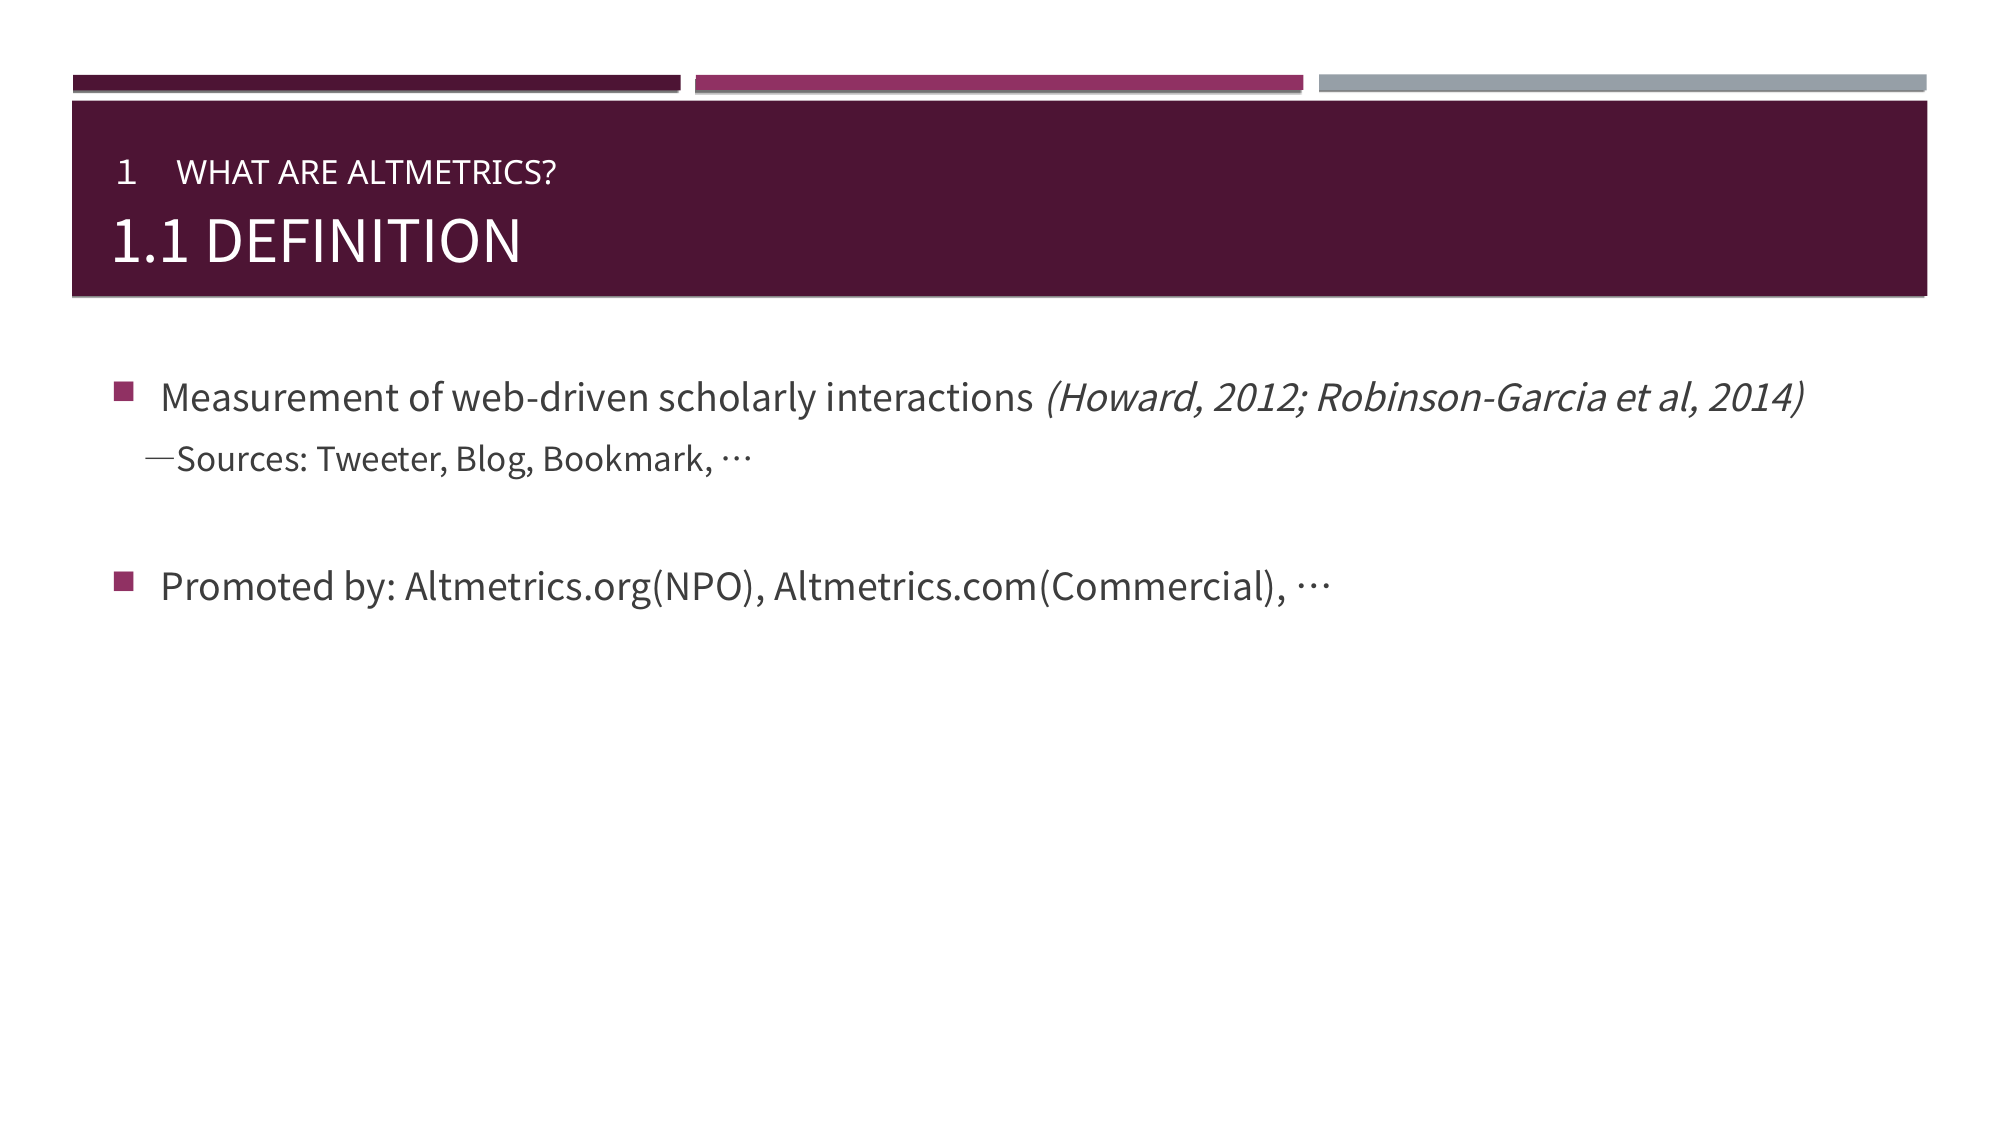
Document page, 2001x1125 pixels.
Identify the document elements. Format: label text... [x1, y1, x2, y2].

list Measurement of web-driven scholarly interactions (Howard, 2012; Robinson-Garcia et al, 2014) ―Sources: Tweeter, Blog, Bookmark, … Promoted by: Altmetrics.org(NPO), Altmetrics.com(Commercial), … [95, 310, 1905, 1063]
title 1.1 definition [95, 199, 1905, 282]
text_box １ What are altmetrics? [94, 114, 1905, 199]
